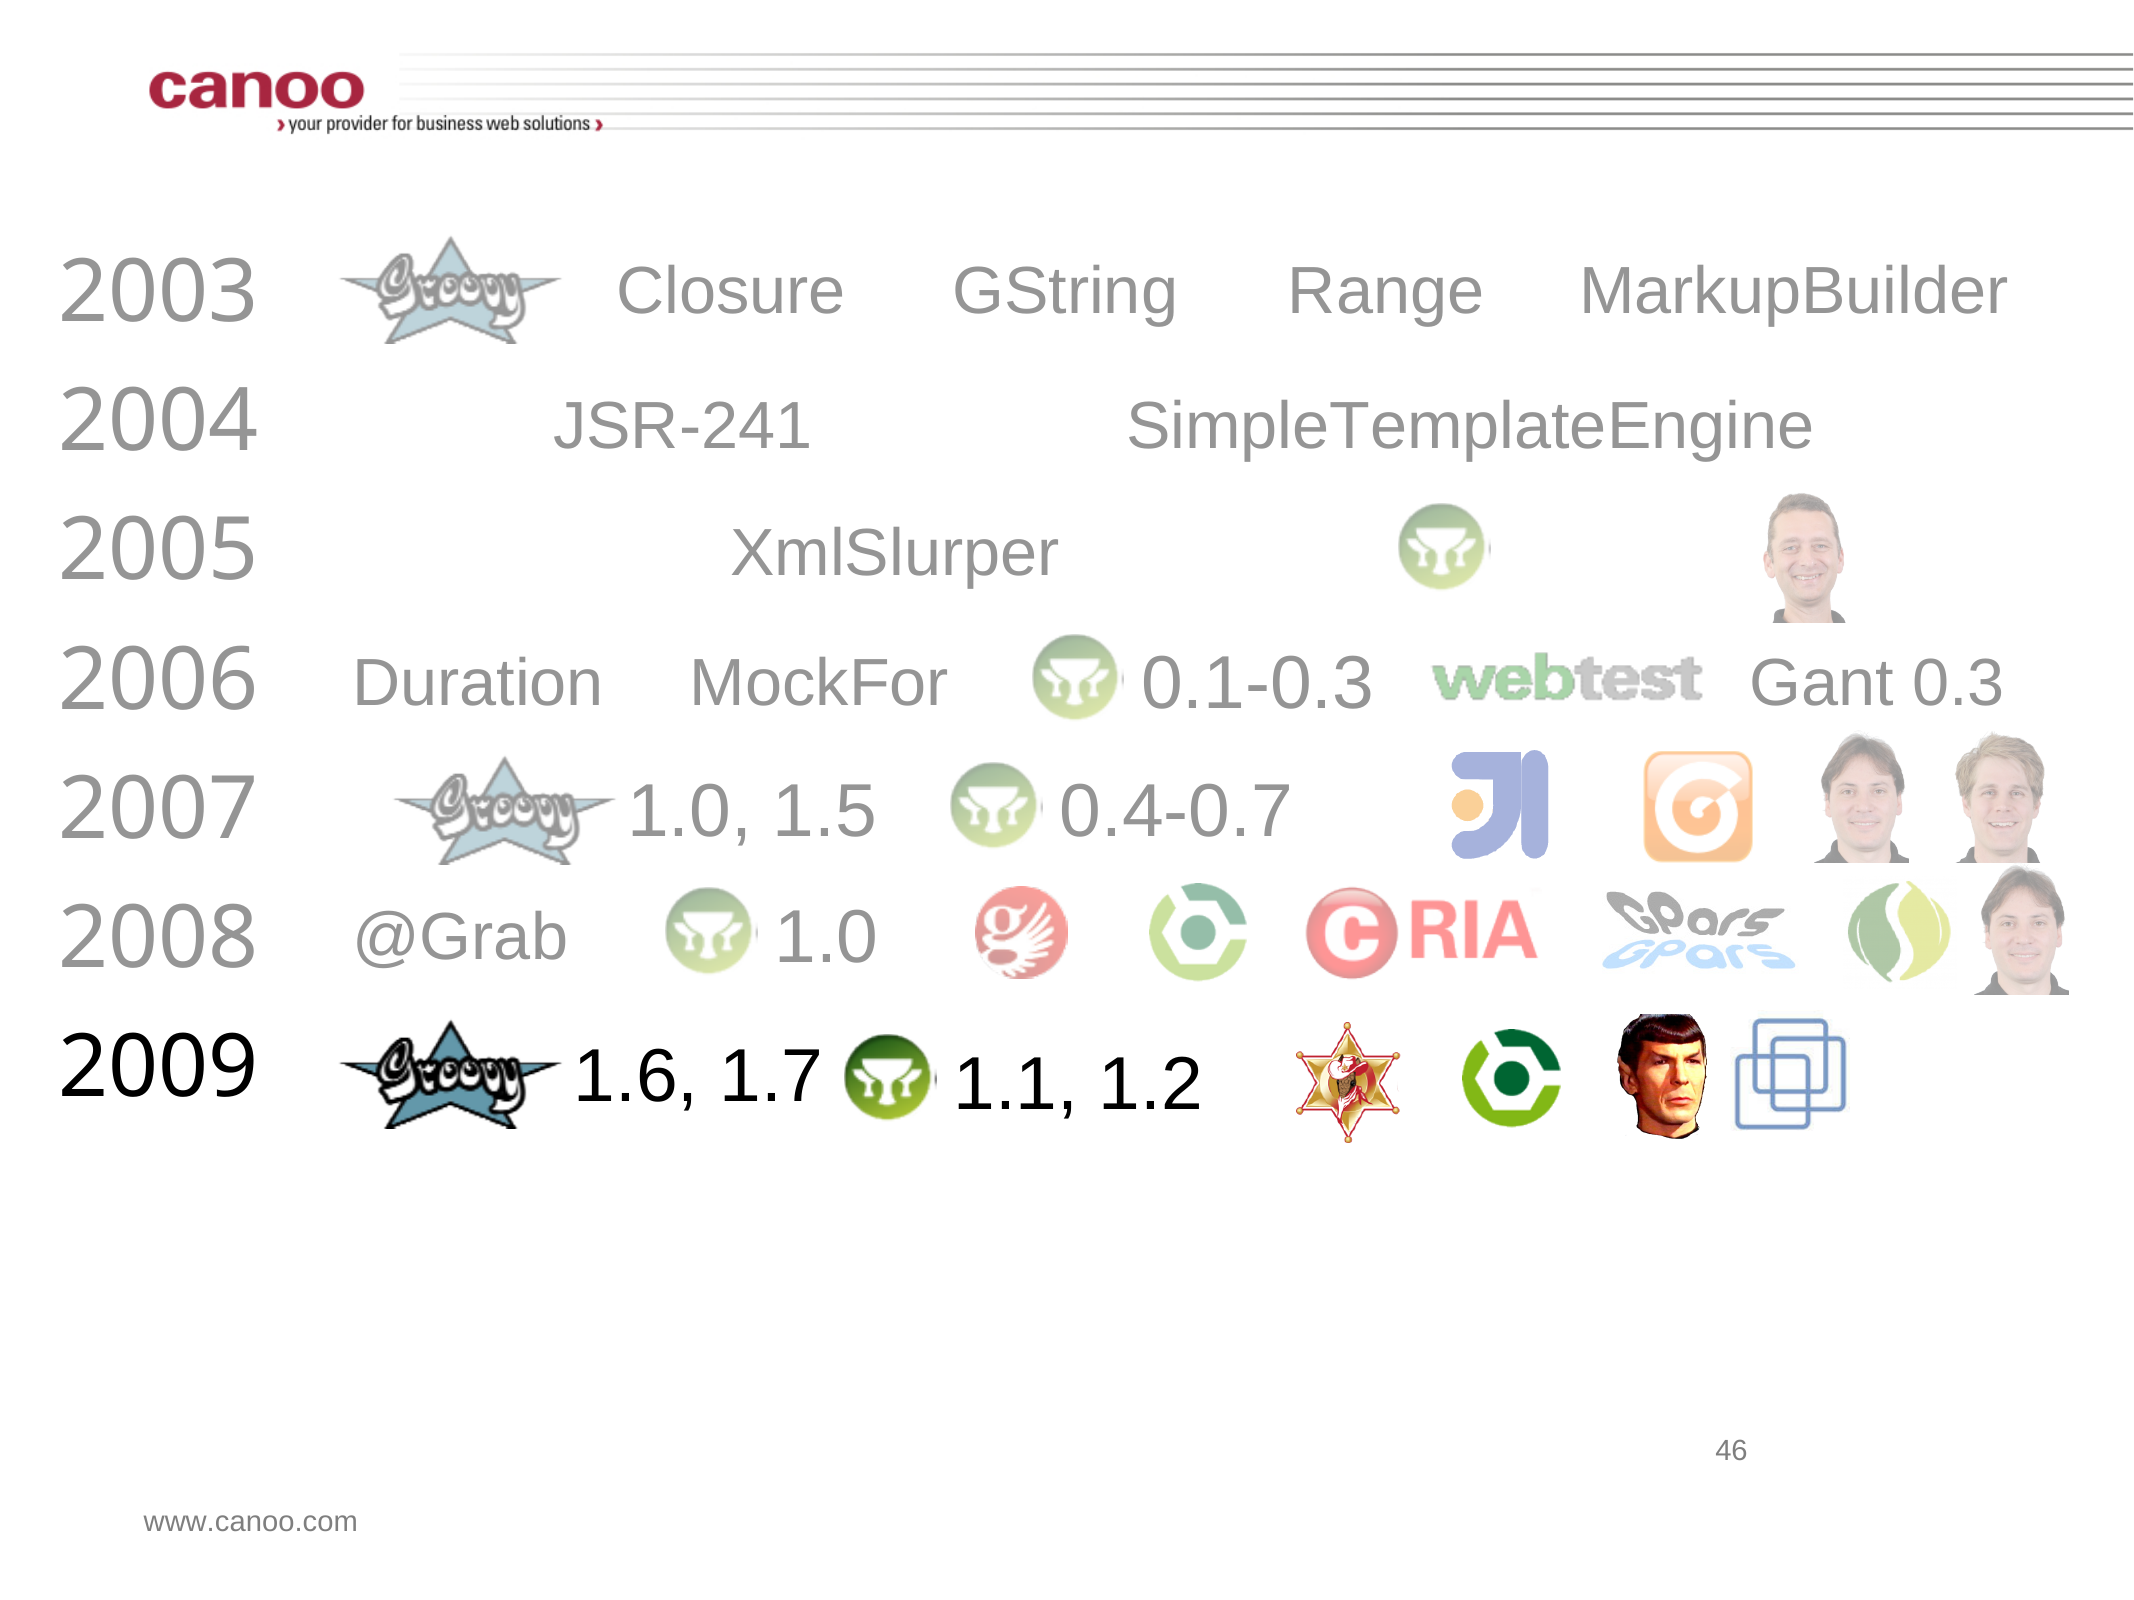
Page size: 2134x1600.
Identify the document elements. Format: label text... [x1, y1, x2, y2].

picture [1616, 1014, 1707, 1140]
text_box 1.1, 1.2 [938, 1026, 1219, 1132]
picture [0, 21, 2134, 188]
picture [844, 1034, 937, 1124]
picture [37, 225, 2101, 1131]
picture [1296, 1022, 1409, 1143]
text_box 1.6, 1.7 [559, 1018, 839, 1124]
picture [1462, 1029, 1561, 1128]
text_box 2009 [43, 1013, 297, 1122]
text_box <number> [1705, 1423, 1758, 1474]
